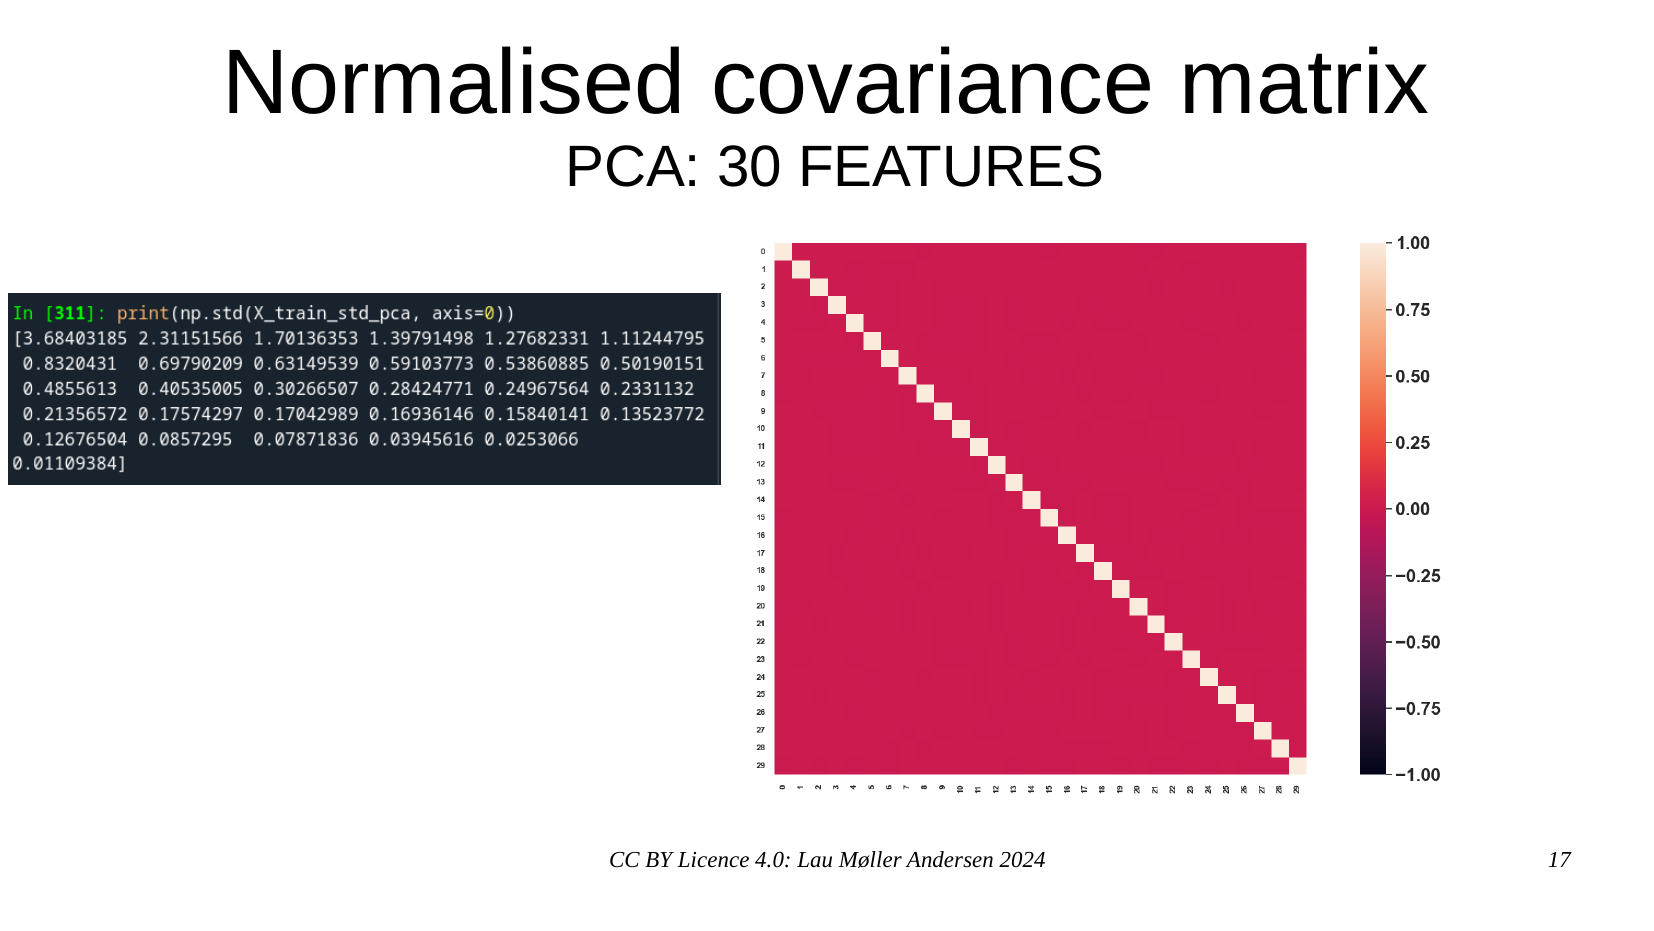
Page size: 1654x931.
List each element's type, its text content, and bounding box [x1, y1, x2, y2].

picture [8, 293, 721, 485]
title Normalised covariance matrix PCA: 30 FEATURES [82, 30, 1571, 199]
picture [742, 226, 1453, 812]
